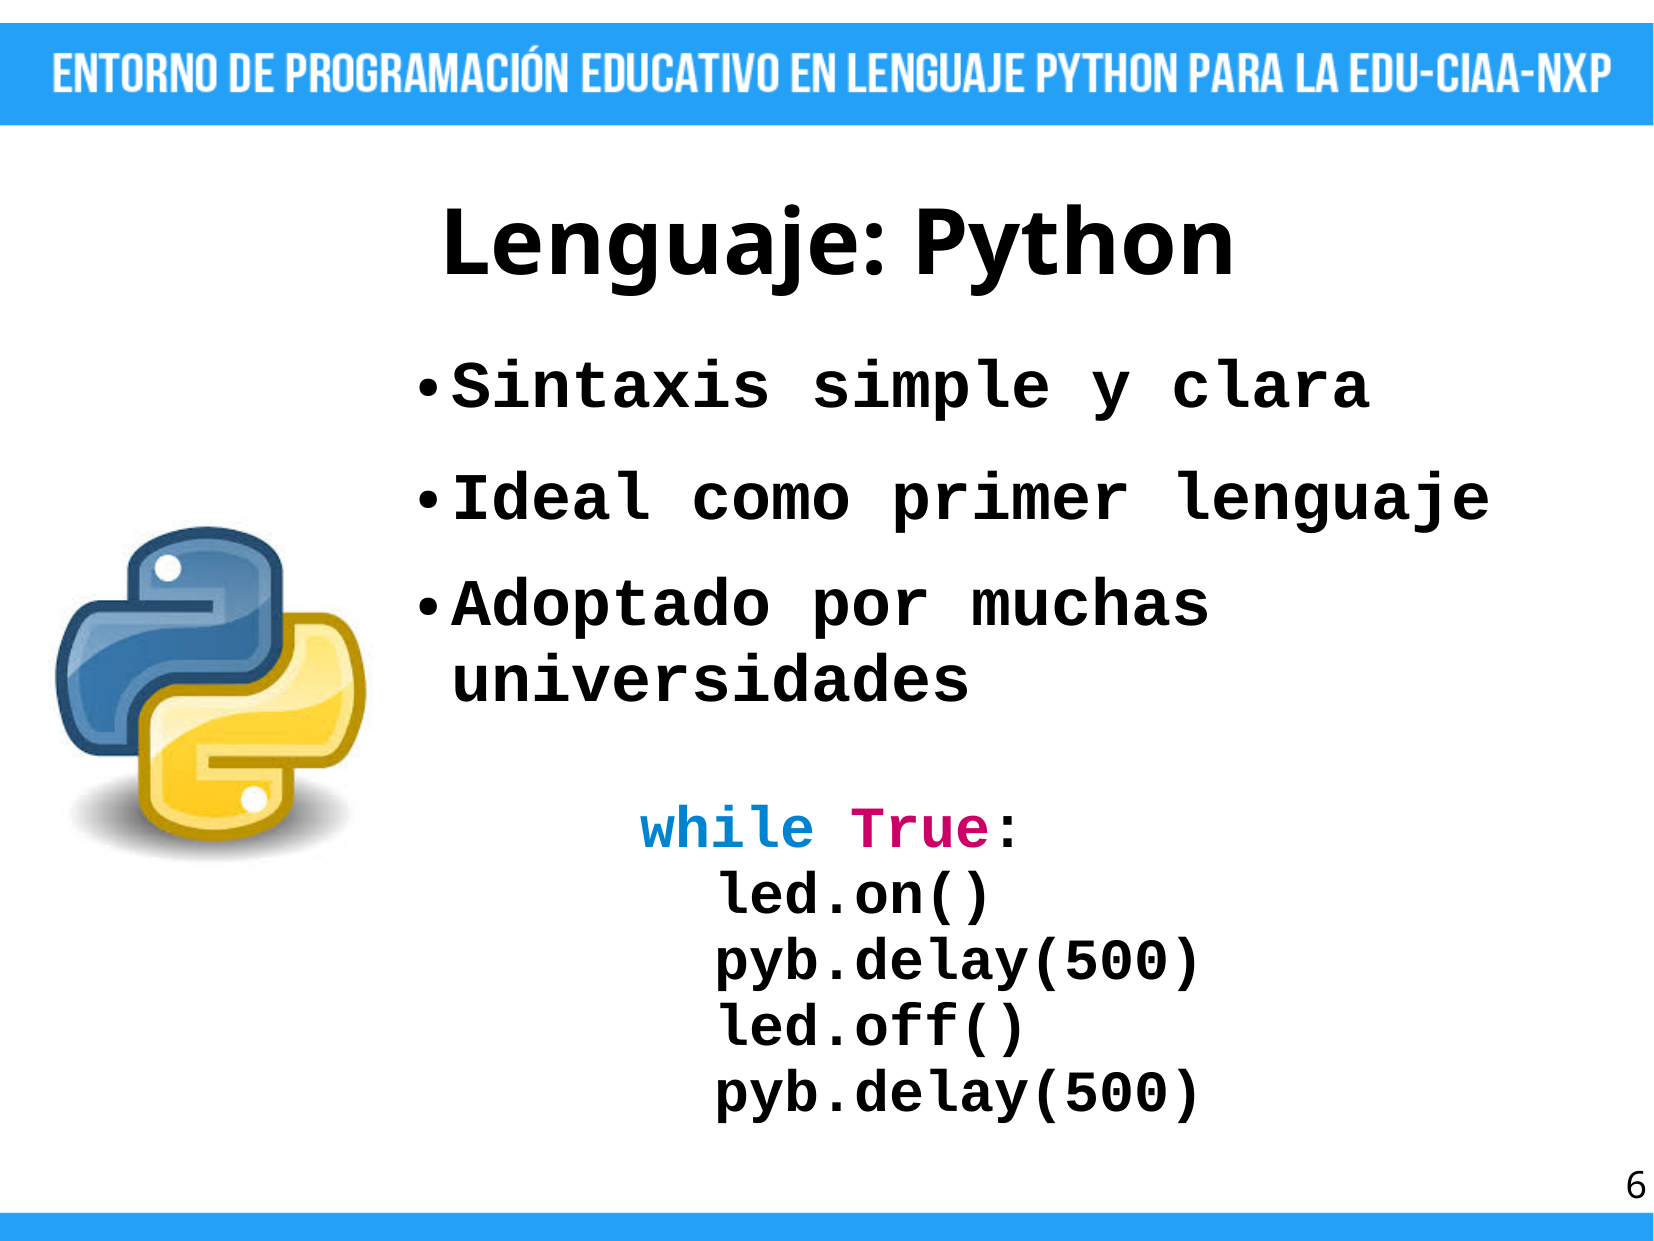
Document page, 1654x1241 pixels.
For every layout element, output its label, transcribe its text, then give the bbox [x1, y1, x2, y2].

title Lenguaje: Python [94, 135, 1583, 343]
text_box Ideal como primer lenguaje [401, 456, 1571, 562]
text_box while True: led.on() pyb.delay(500) led.off() pyb.delay(500) [625, 791, 1654, 1139]
picture [0, 23, 1654, 1241]
text_box 6 [1610, 1151, 1654, 1220]
text_box Sintaxis simple y clara [401, 344, 1571, 456]
text_box Adoptado por muchas universidades [401, 562, 1571, 729]
